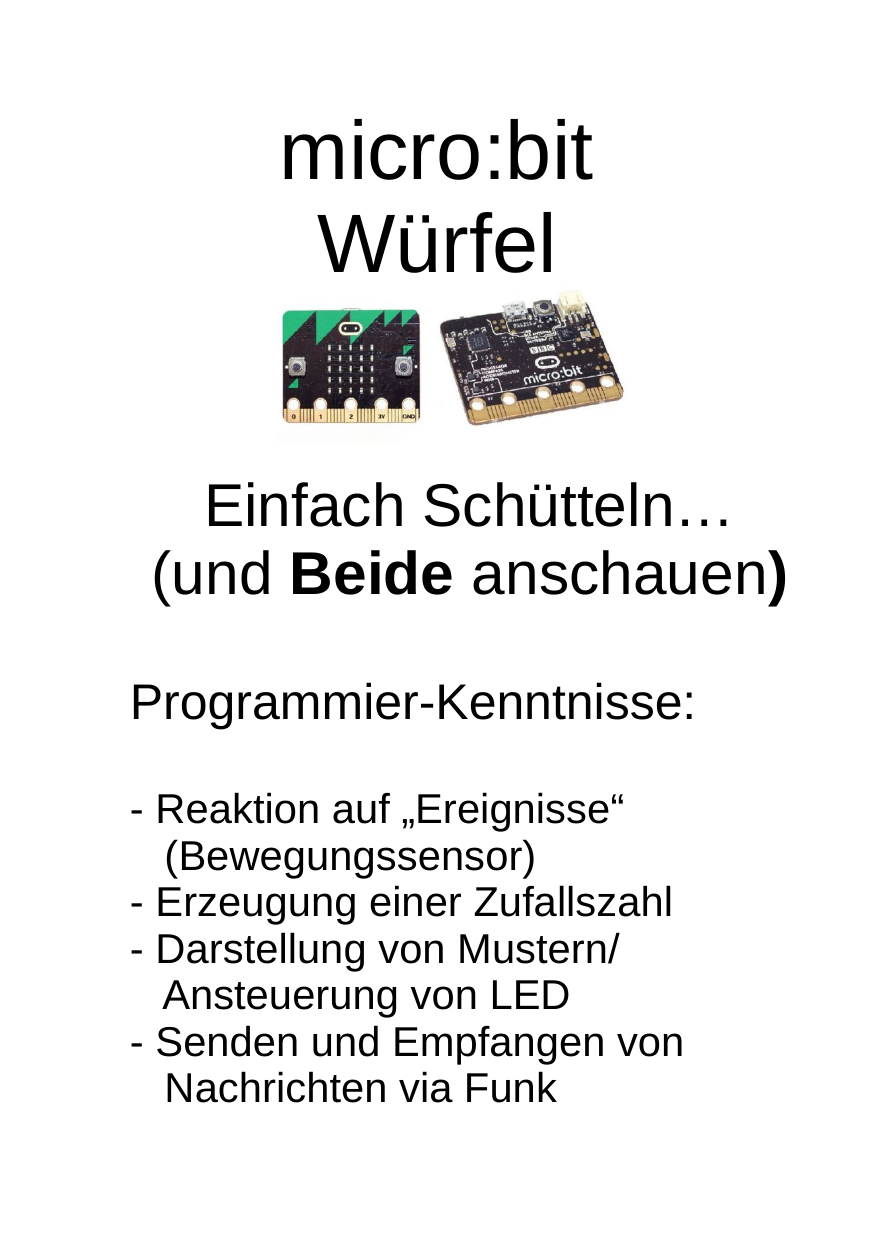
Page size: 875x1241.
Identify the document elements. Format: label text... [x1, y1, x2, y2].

subtitle Einfach Schütteln… (und Beide anschauen) Programmier-Kenntnisse: - Reaktion auf „Ereignisse“ (Bewegungssensor) - Erzeugung einer Zufallszahl - Darstellung von Mustern/ Ansteuerung von LED - Senden und Empfangen von Nachrichten via Funk [129, 471, 811, 1158]
picture [277, 284, 626, 449]
title micro:bit Würfel [96, 103, 778, 292]
